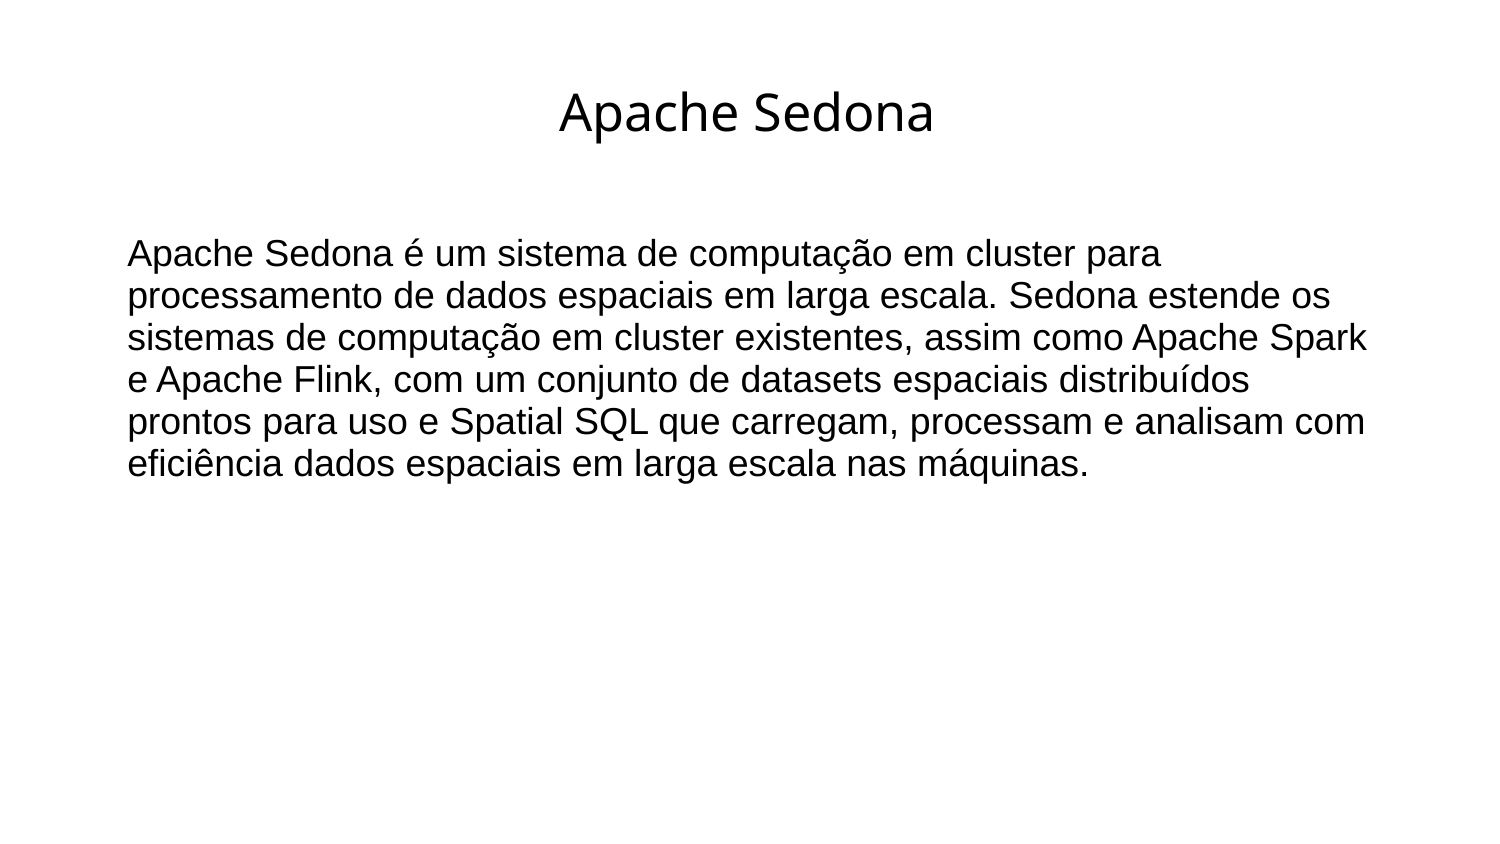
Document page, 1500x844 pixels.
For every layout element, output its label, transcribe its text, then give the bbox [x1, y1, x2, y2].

title Apache Sedona [75, 71, 1421, 151]
text_box Apache Sedona é um sistema de computação em cluster para processamento de dados espaciais em larga escala. Sedona estende os sistemas de computação em cluster existentes, assim como Apache Spark e Apache Flink, com um conjunto de datasets espaciais distribuídos prontos para uso e Spatial SQL que carregam, processam e analisam com eficiência dados espaciais em larga escala nas máquinas. [112, 225, 1388, 638]
